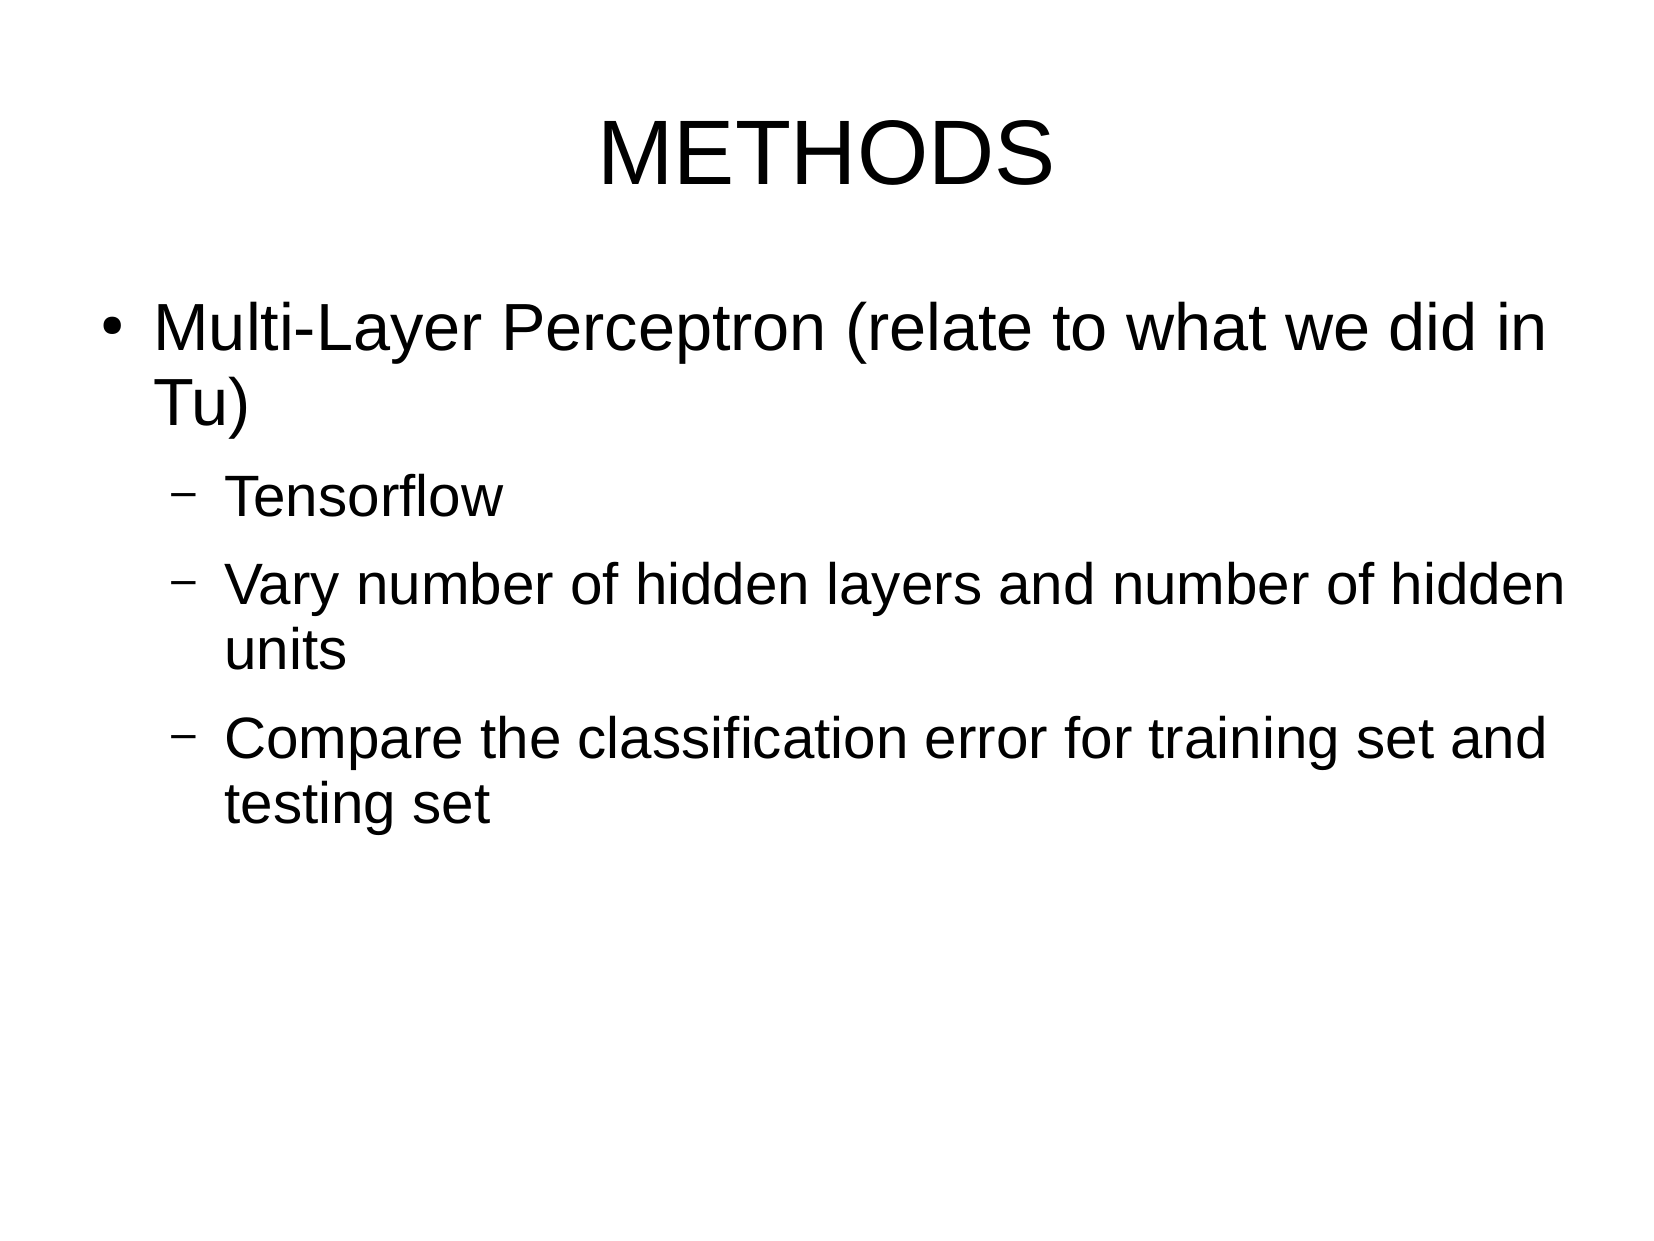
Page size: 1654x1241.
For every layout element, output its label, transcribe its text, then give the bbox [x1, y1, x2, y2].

title METHODS [82, 49, 1571, 257]
list Multi-Layer Perceptron (relate to what we did in Tu) Tensorflow Vary number of hidden layers and number of hidden units Compare the classification error for training set and testing set [82, 290, 1571, 1010]
